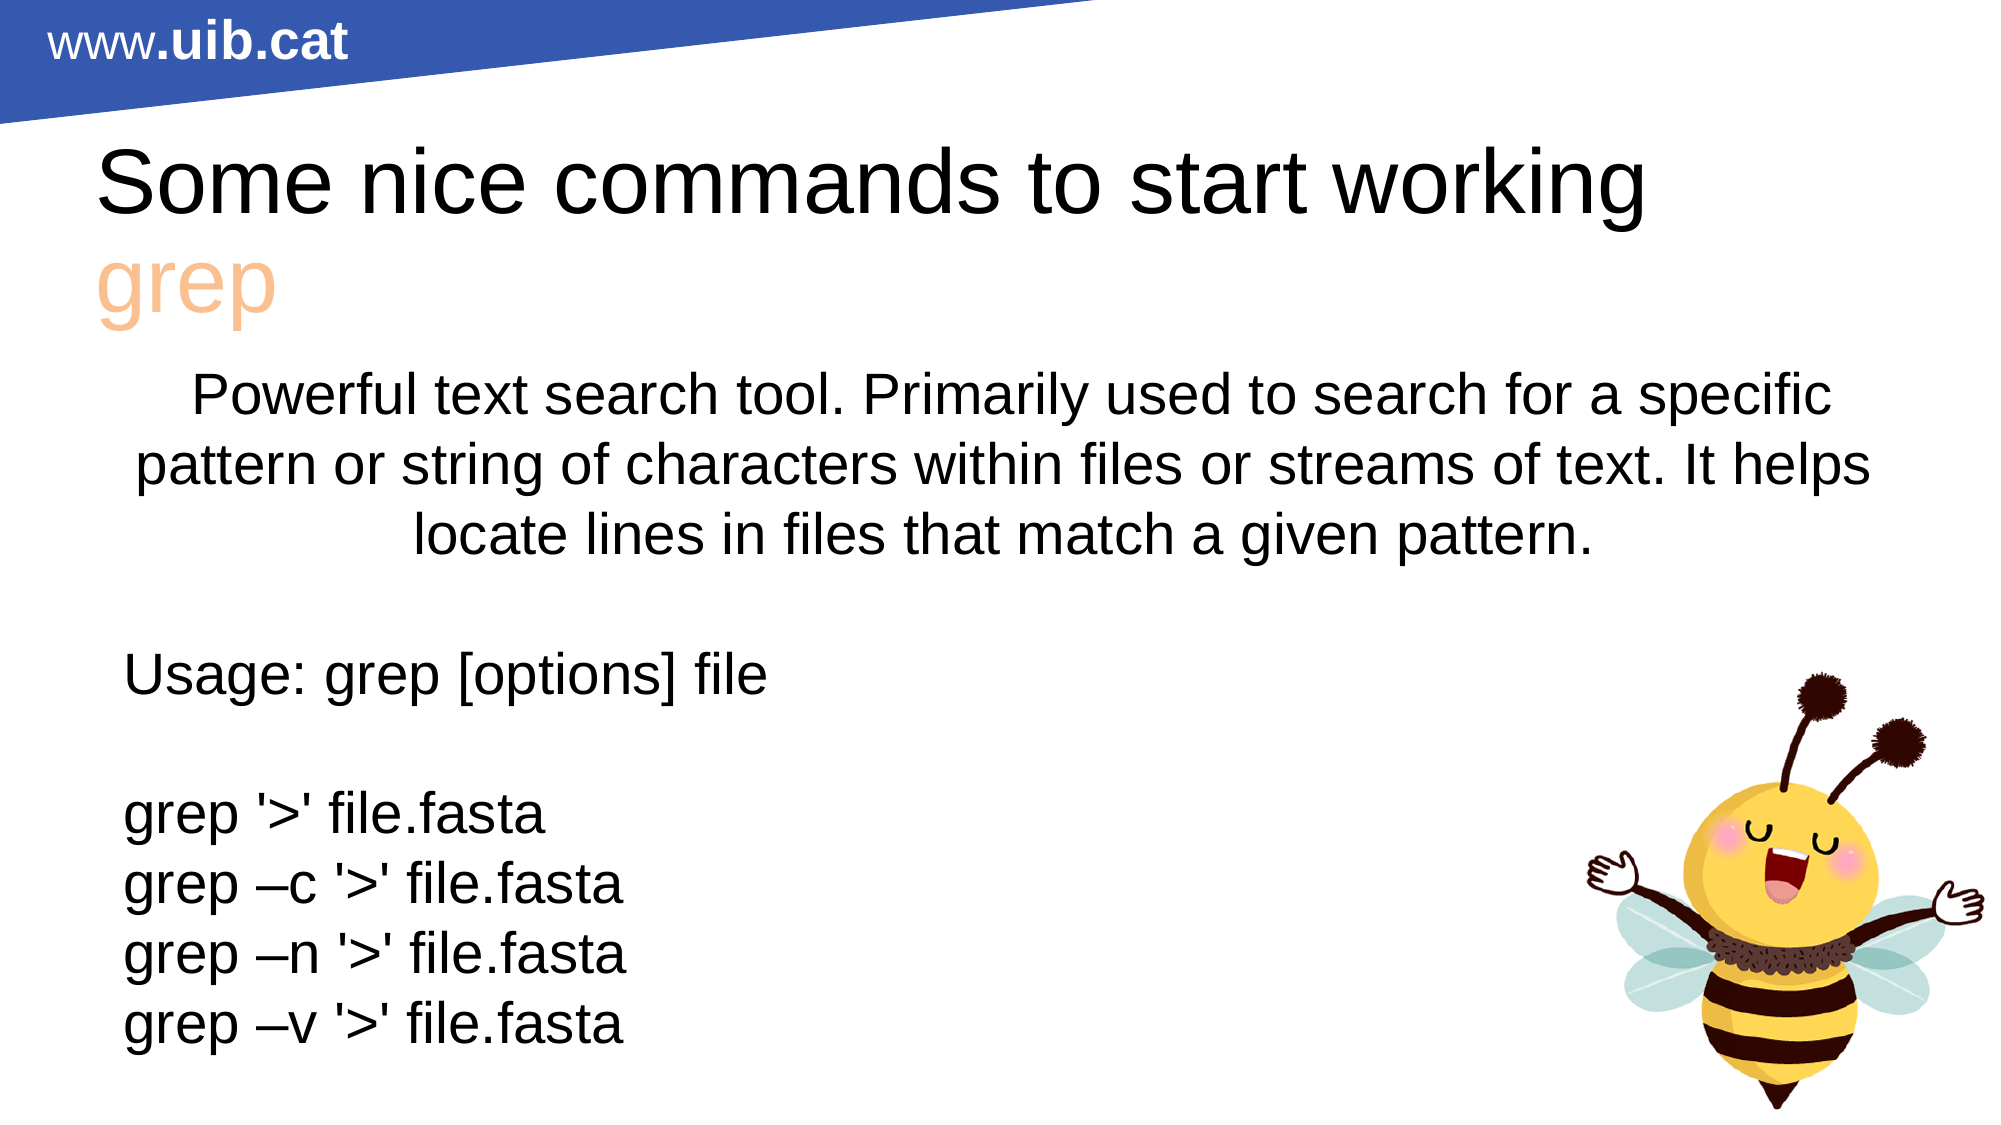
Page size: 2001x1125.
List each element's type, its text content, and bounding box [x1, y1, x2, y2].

title Some nice commands to start working grep [95, 139, 1896, 328]
text_box Powerful text search tool. Primarily used to search for a specific pattern or string of characters within files or streams of text. It helps locate lines in files that match a given pattern. Usage: grep [options] file grep '>' file.fasta grep –c '>' file.fasta grep –n '>' file.fasta grep –v '>' file.fasta [108, 348, 1902, 1064]
picture [1578, 662, 1993, 1118]
